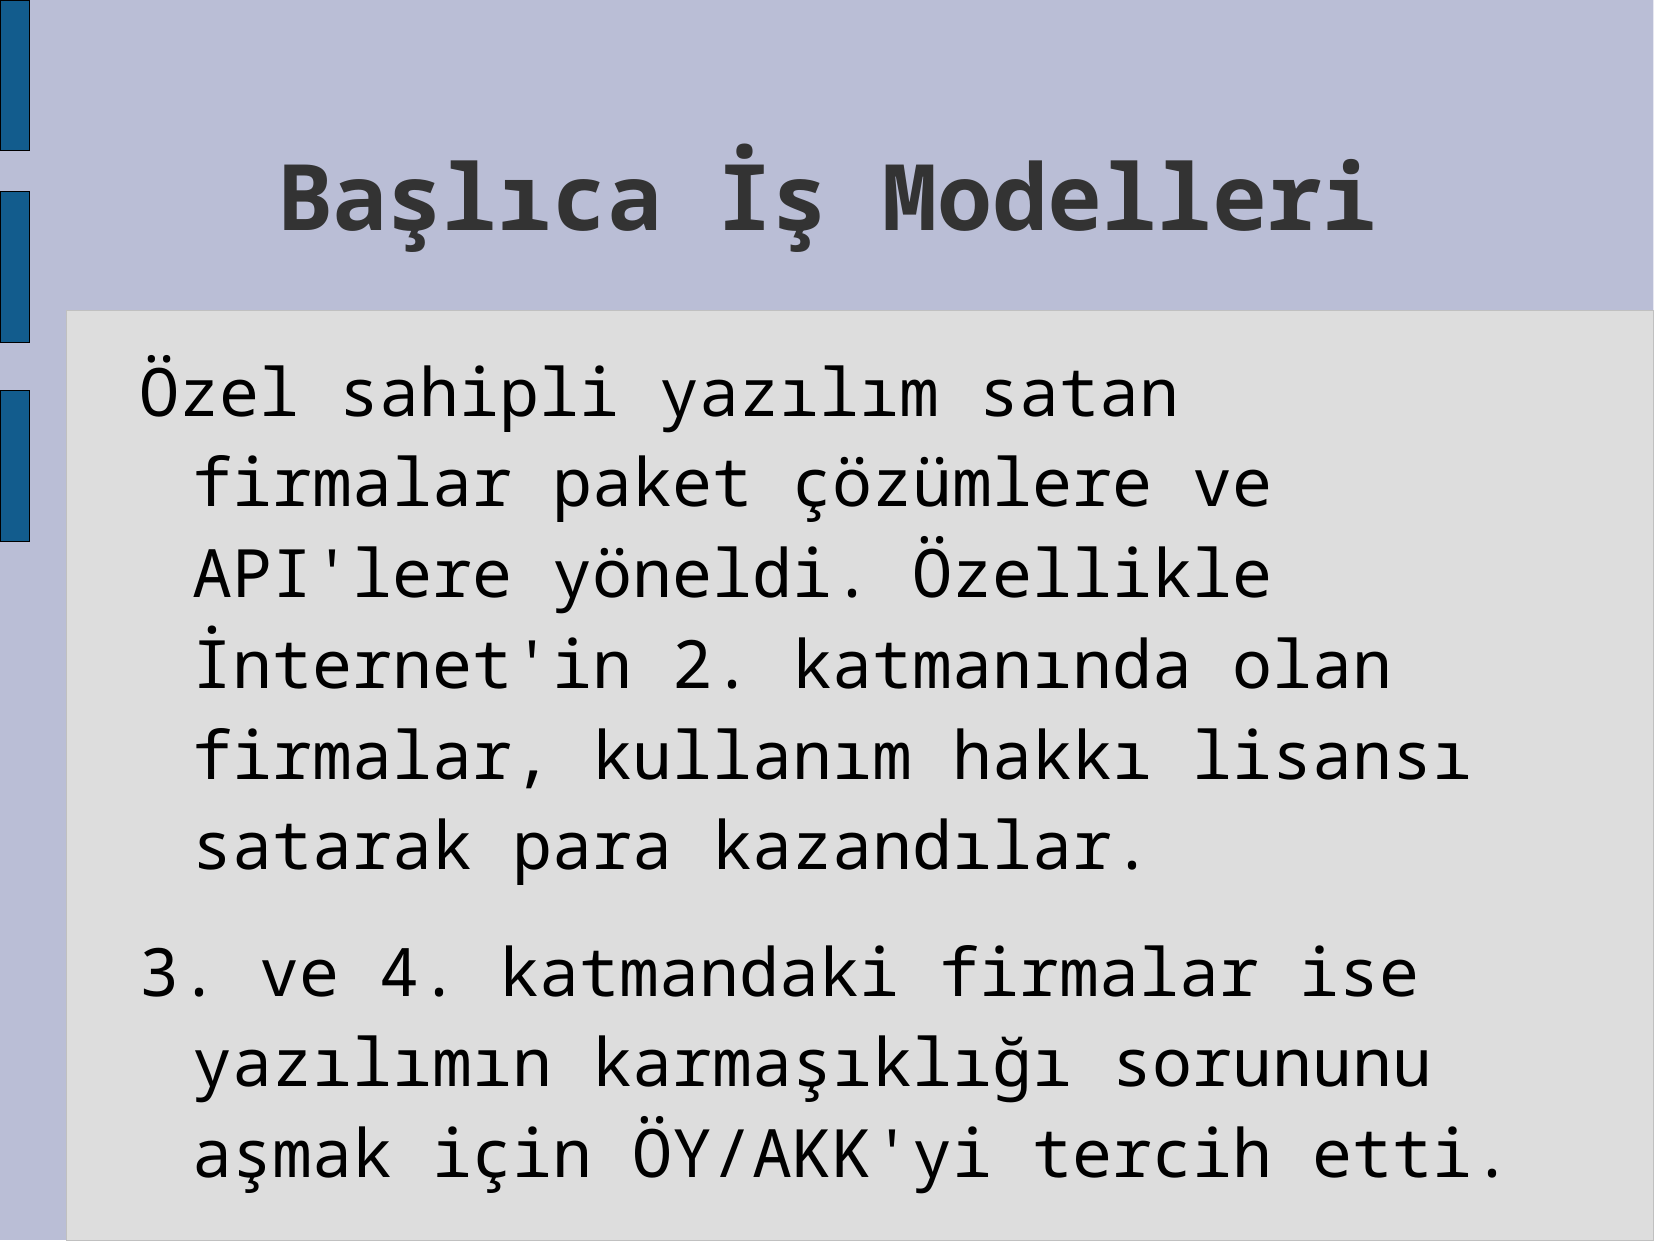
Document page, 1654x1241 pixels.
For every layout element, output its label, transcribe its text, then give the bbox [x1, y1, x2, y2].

title Başlıca İş Modelleri [121, 91, 1534, 299]
list Özel sahipli yazılım satan firmalar paket çözümlere ve API'lere yöneldi. Özellikle İnternet'in 2. katmanında olan firmalar, kullanım hakkı lisansı satarak para kazandılar. 3. ve 4. katmandaki firmalar ise yazılımın karmaşıklığı sorununu aşmak için ÖY/AKK'yi tercih etti. [121, 344, 1534, 1127]
